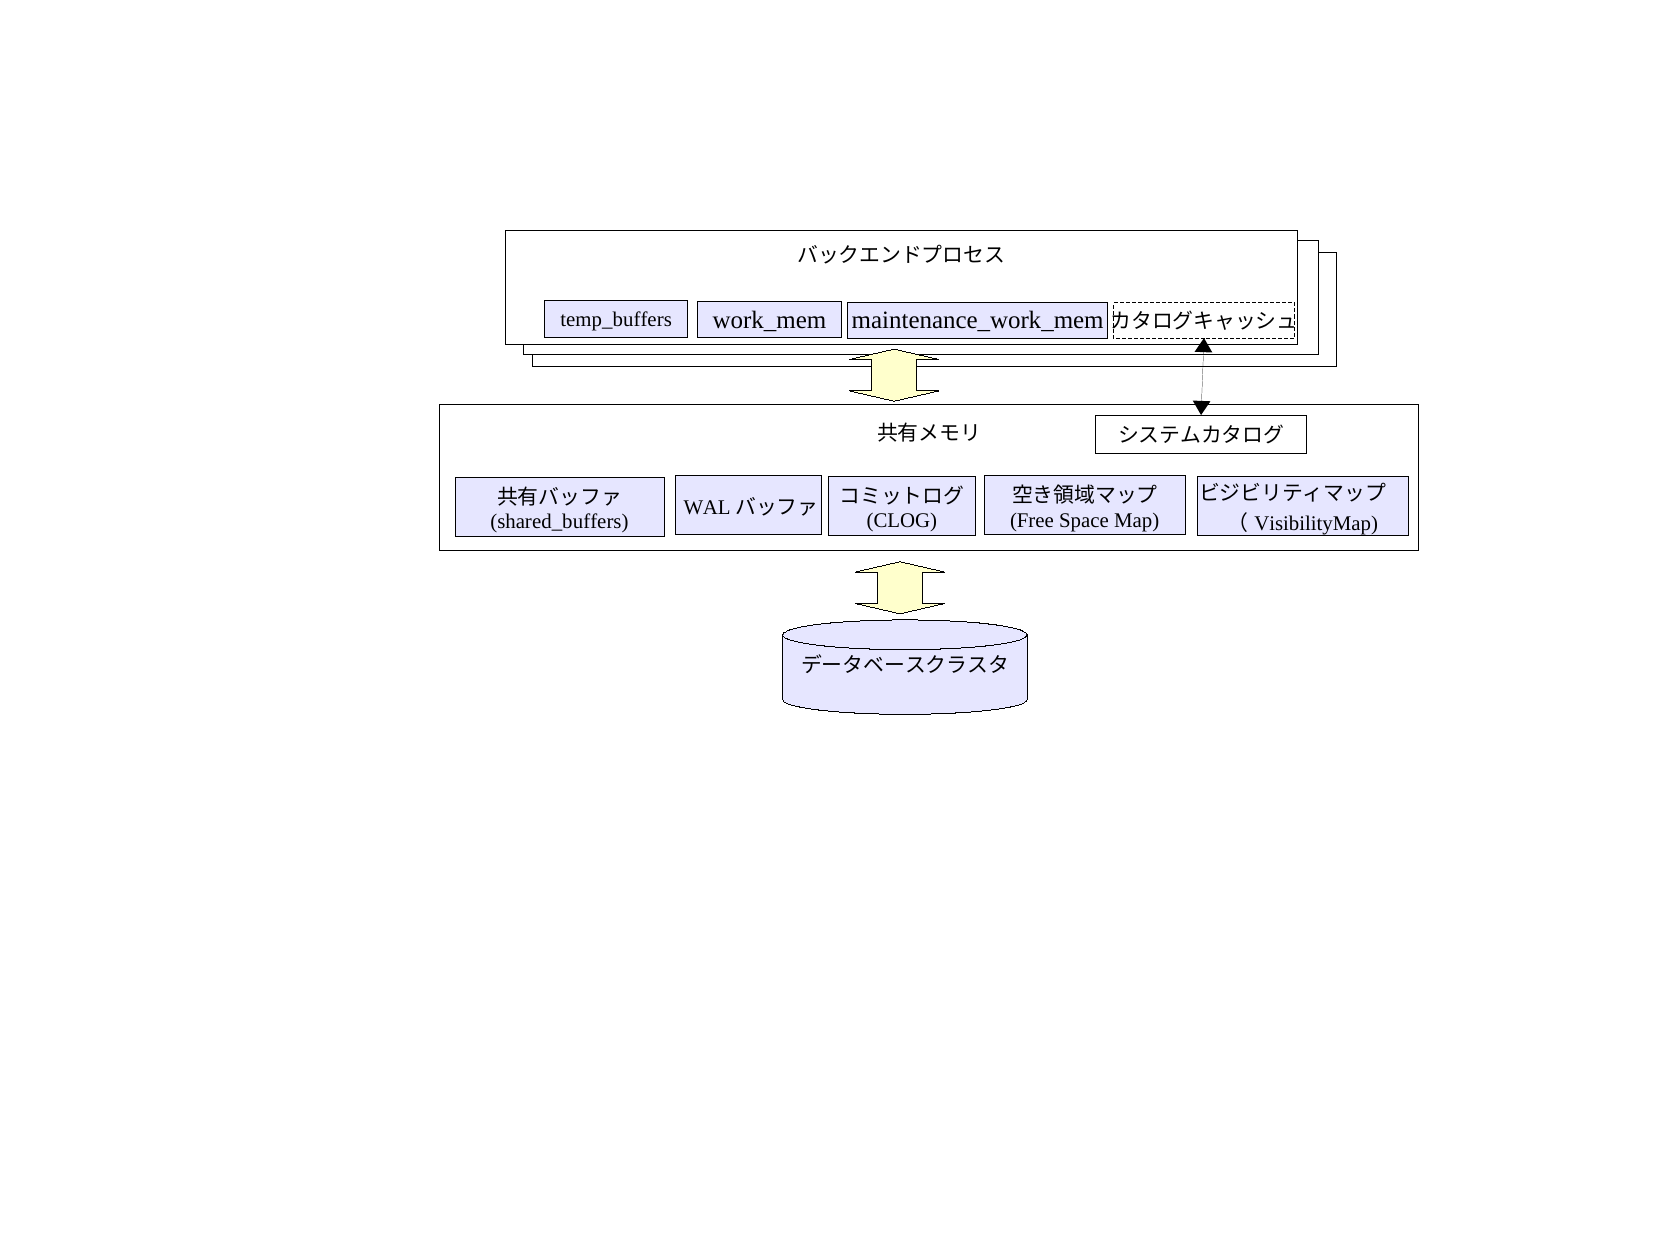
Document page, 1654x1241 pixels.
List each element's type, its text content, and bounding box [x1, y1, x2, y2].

text_box 共有メモリ [439, 404, 1419, 551]
text_box [849, 349, 939, 402]
text_box コミットログ (CLOG) [828, 476, 976, 536]
text_box バックエンドプロセス [917, 355, 1203, 367]
text_box maintenance_work_mem [847, 302, 1108, 339]
text_box バックエンドプロセス [1204, 240, 1319, 355]
text_box [855, 561, 945, 614]
text_box バックエンドプロセス [532, 355, 871, 367]
text_box work_mem [697, 301, 842, 338]
text_box バックエンドプロセス [1204, 252, 1337, 367]
text_box temp_buffers [544, 300, 688, 338]
text_box システムカタログ [1095, 415, 1307, 454]
text_box バックエンドプロセス [505, 230, 1298, 345]
text_box カタログキャッシュ [1113, 302, 1295, 339]
text_box データベースクラスタ [782, 619, 1028, 715]
text_box ビジビリティマップ （VisibilityMap) [1197, 476, 1409, 536]
text_box バックエンドプロセス [523, 345, 1203, 355]
